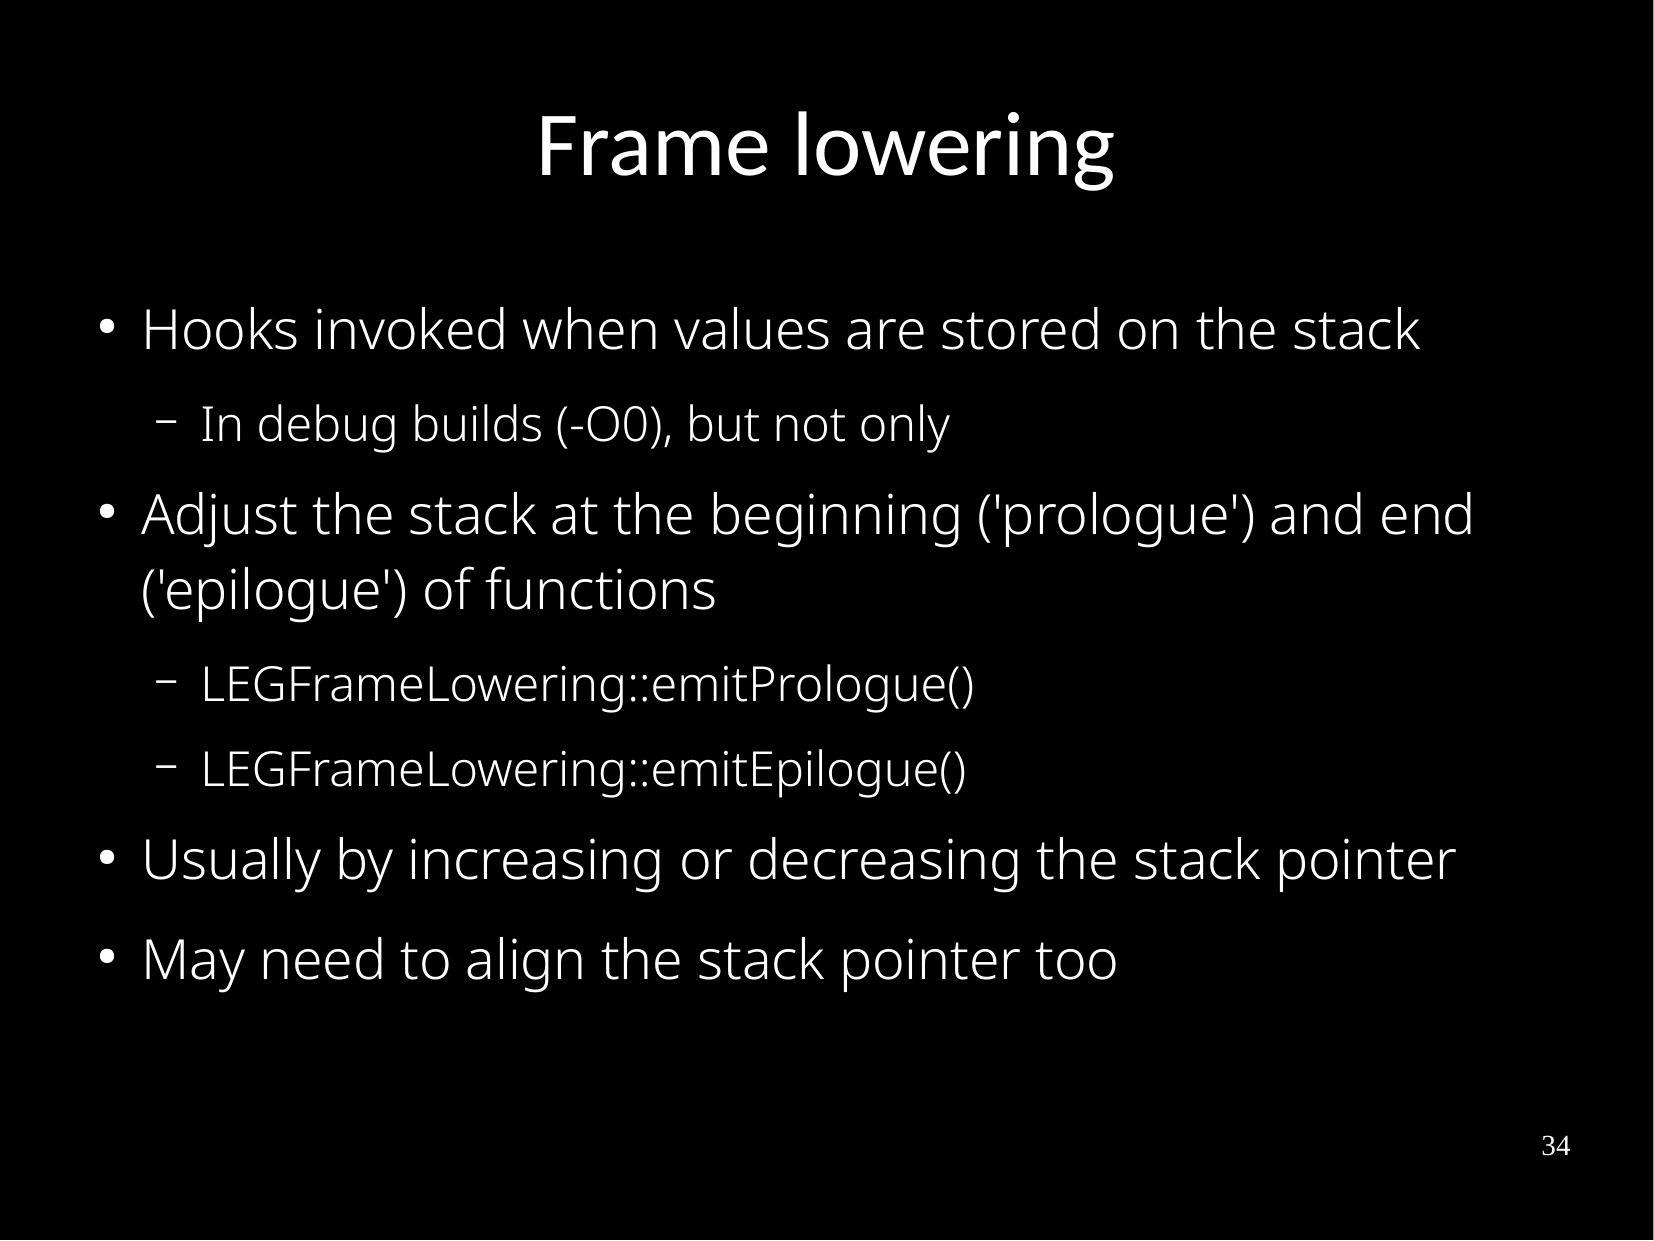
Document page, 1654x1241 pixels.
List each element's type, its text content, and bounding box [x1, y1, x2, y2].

list Hooks invoked when values are stored on the stack In debug builds (-O0), but not only Adjust the stack at the beginning ('prologue') and end ('epilogue') of functions LEGFrameLowering::emitPrologue() LEGFrameLowering::emitEpilogue() Usually by increasing or decreasing the stack pointer May need to align the stack pointer too [82, 290, 1571, 1010]
title Frame lowering [82, 49, 1571, 257]
